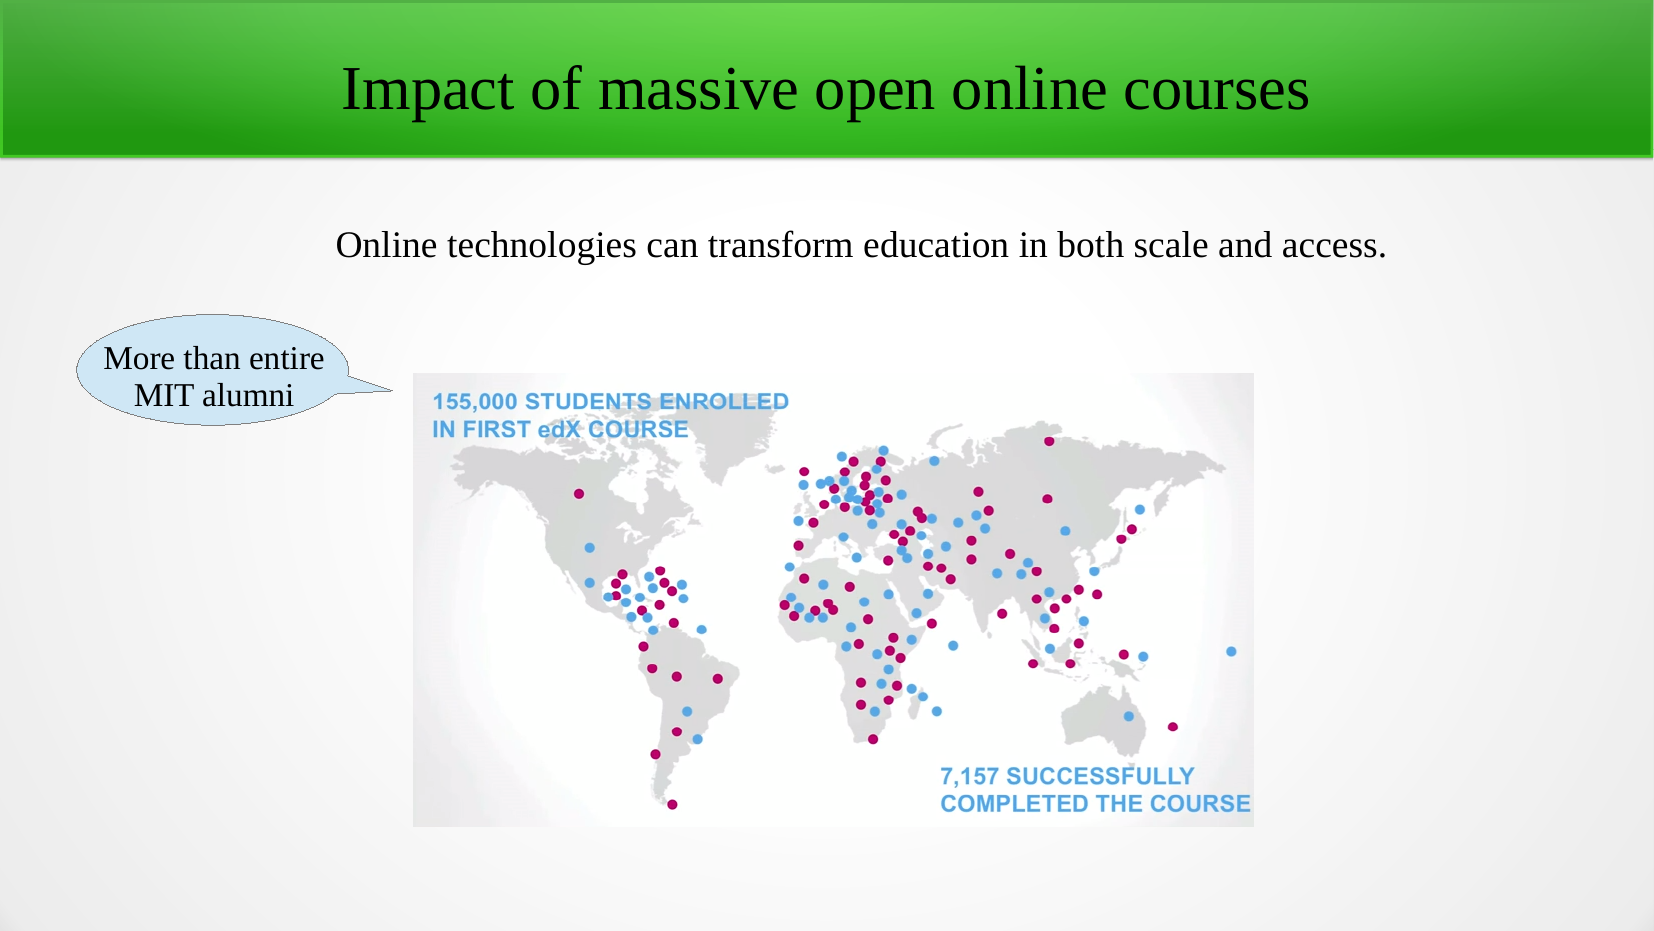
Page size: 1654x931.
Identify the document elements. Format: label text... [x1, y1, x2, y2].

text_box [340, 350, 393, 394]
title Impact of massive open online courses [82, 35, 1571, 142]
text_box [76, 347, 88, 392]
text_box [113, 314, 312, 332]
text_box [167, 422, 258, 426]
text_box More than entire MIT alumni [88, 332, 340, 422]
picture [413, 373, 1254, 827]
list Online technologies can transform education in both scale and access. [82, 224, 1571, 764]
